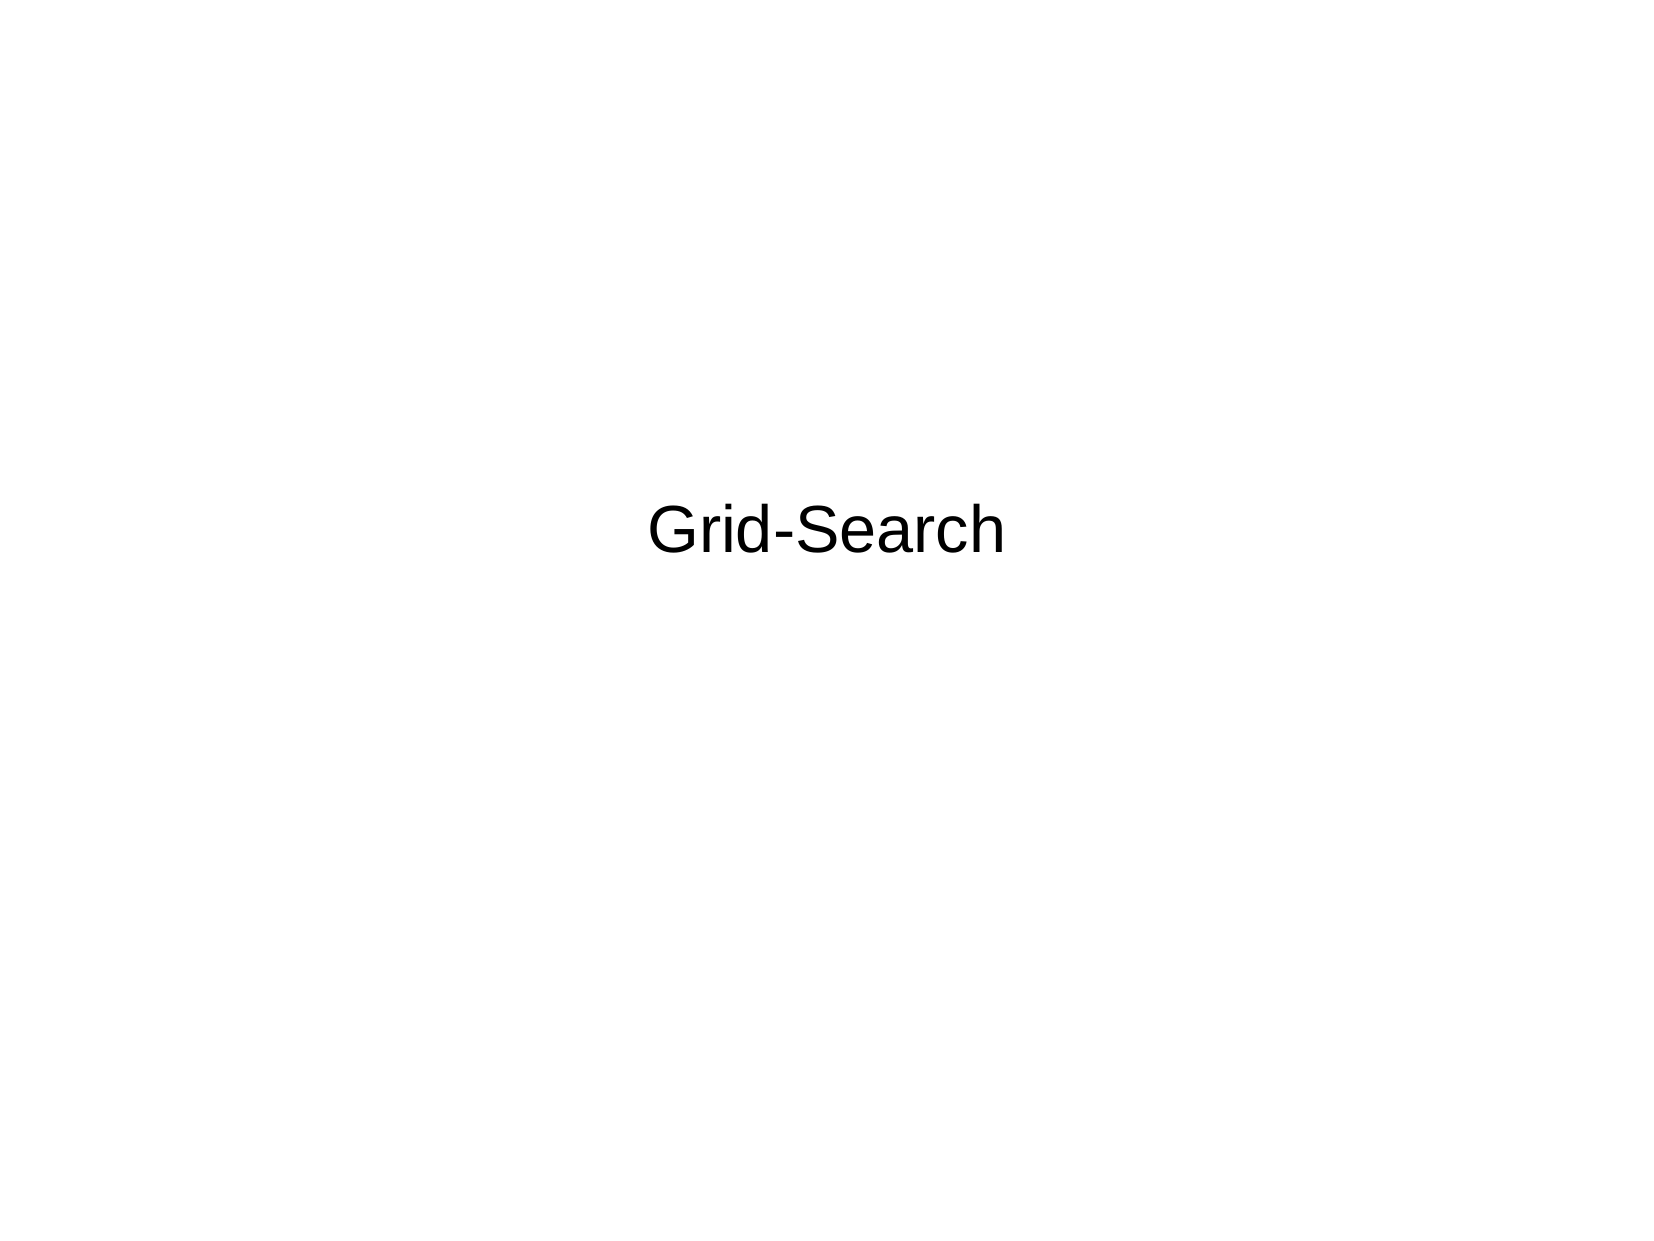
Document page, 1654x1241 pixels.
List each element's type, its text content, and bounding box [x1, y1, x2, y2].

subtitle Grid-Search [82, 49, 1571, 1010]
